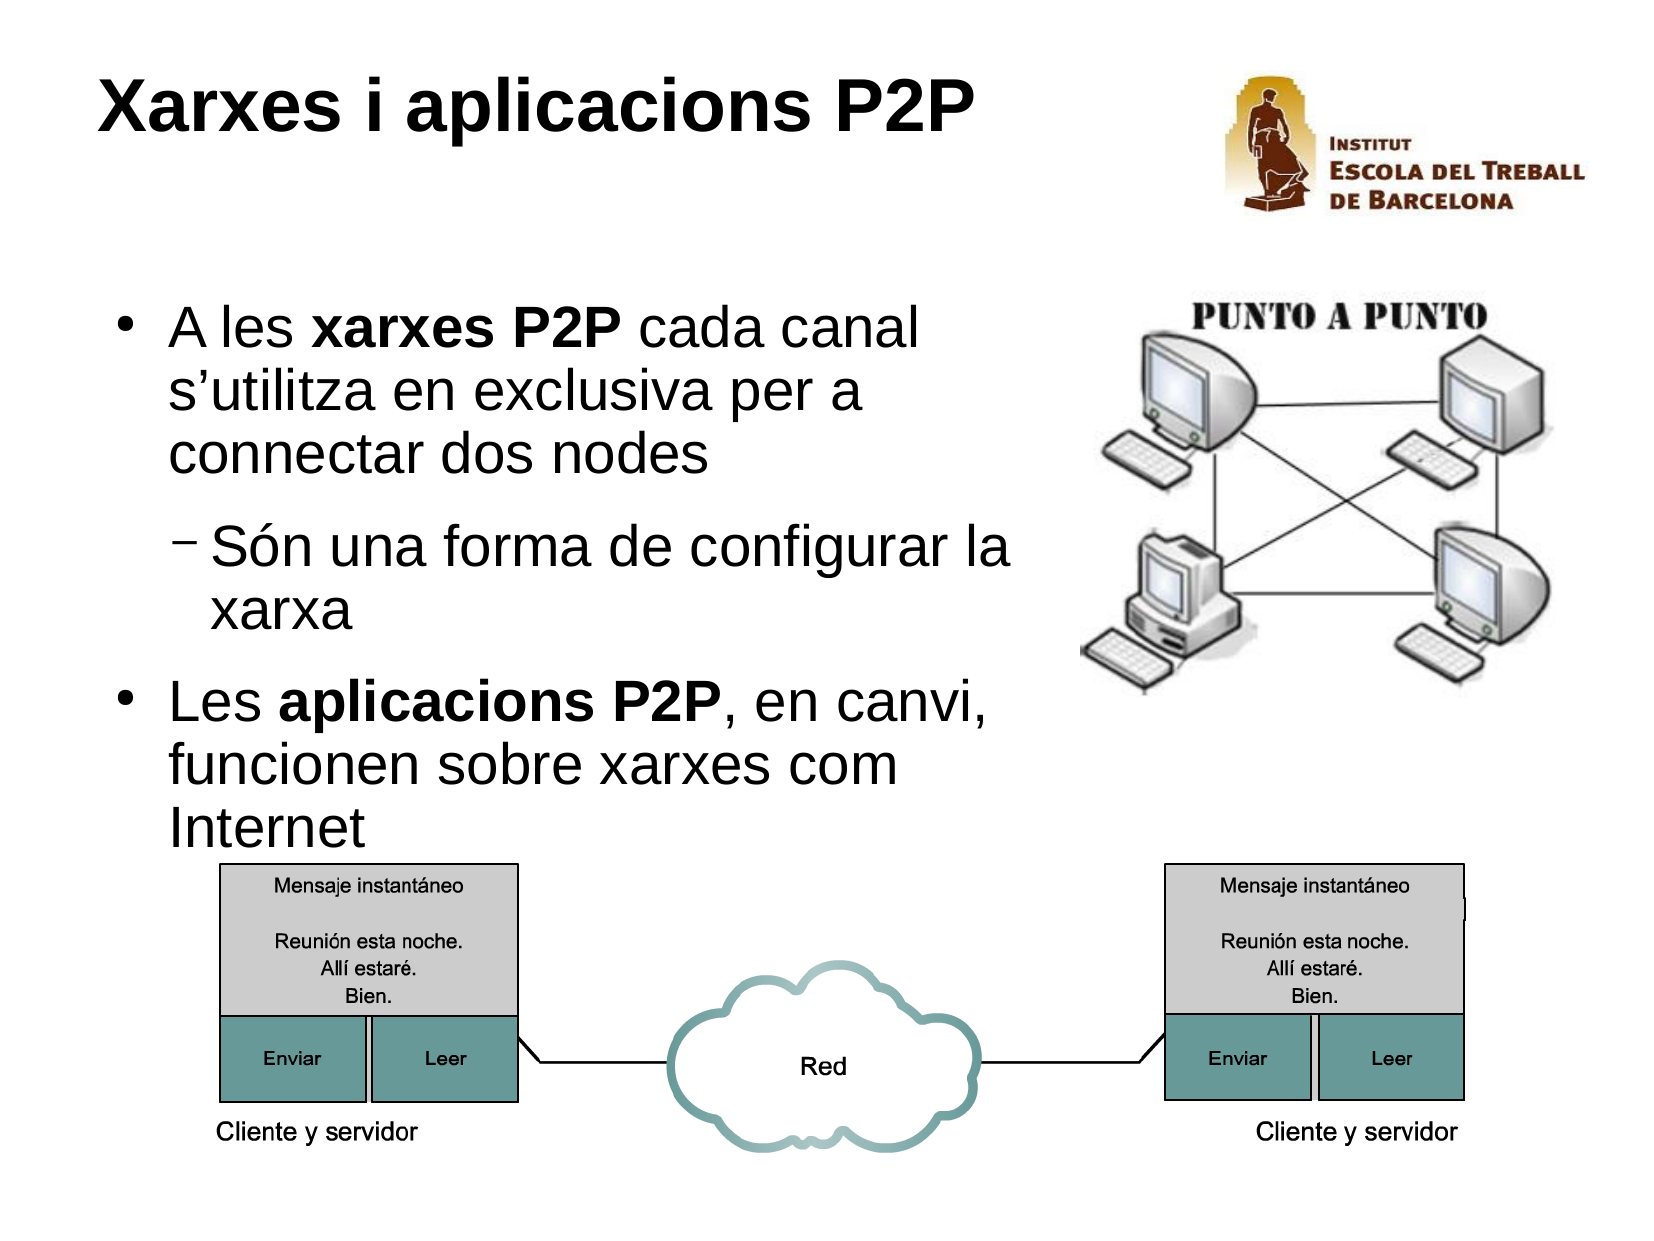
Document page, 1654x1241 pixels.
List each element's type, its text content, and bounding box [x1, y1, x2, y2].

title Xarxes i aplicacions P2P [82, 49, 1571, 257]
list A les xarxes P2P cada canal s’utilitza en exclusiva per a connectar dos nodes Són una forma de configurar la xarxa Les aplicacions P2P, en canvi, funcionen sobre xarxes com Internet [82, 290, 1032, 1241]
picture [1080, 277, 1571, 722]
picture [1204, 70, 1595, 223]
picture [205, 853, 1476, 1166]
